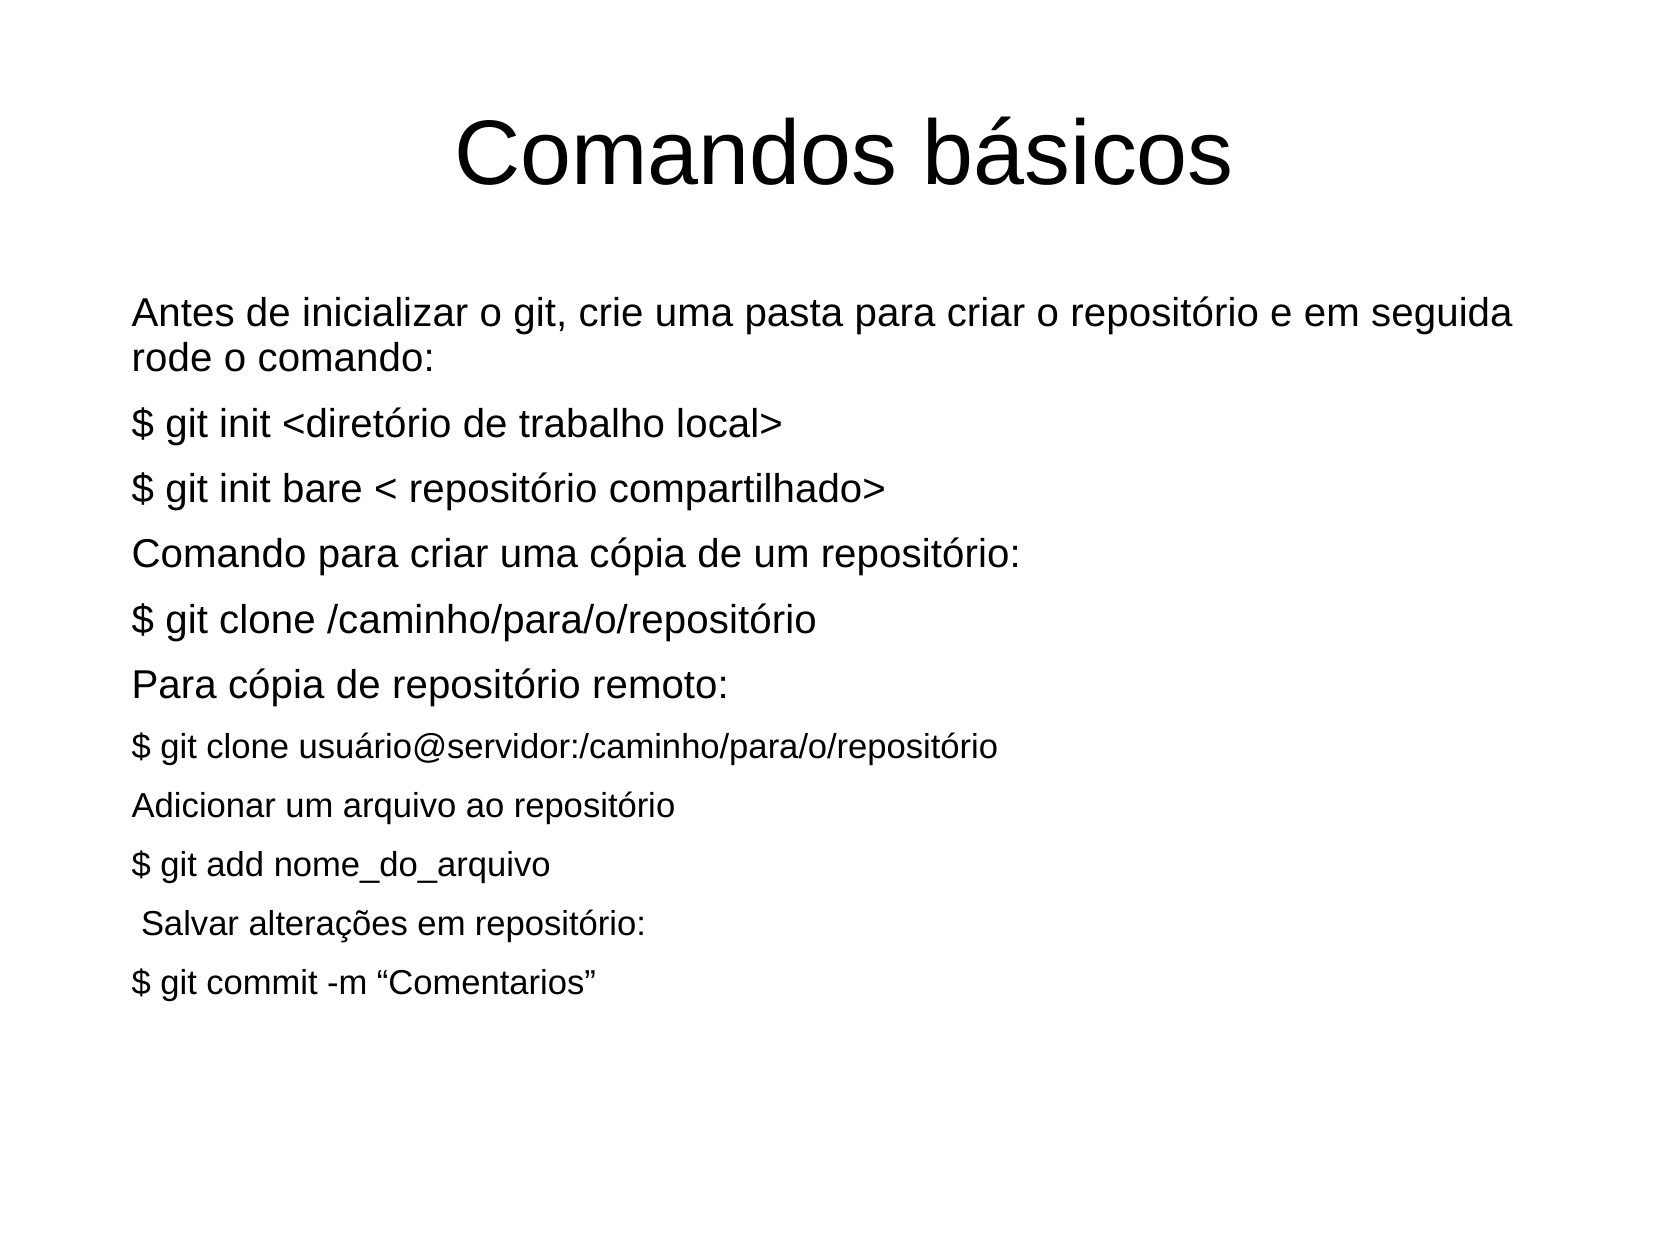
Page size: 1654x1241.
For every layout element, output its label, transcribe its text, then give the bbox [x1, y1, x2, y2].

list Antes de inicializar o git, crie uma pasta para criar o repositório e em seguida rode o comando: $ git init <diretório de trabalho local> $ git init bare < repositório compartilhado> Comando para criar uma cópia de um repositório: $ git clone /caminho/para/o/repositório Para cópia de repositório remoto: $ git clone usuário@servidor:/caminho/para/o/repositório Adicionar um arquivo ao repositório $ git add nome_do_arquivo Salvar alterações em repositório: $ git commit -m “Comentarios” [82, 290, 1571, 1010]
title Comandos básicos [82, 49, 1571, 257]
